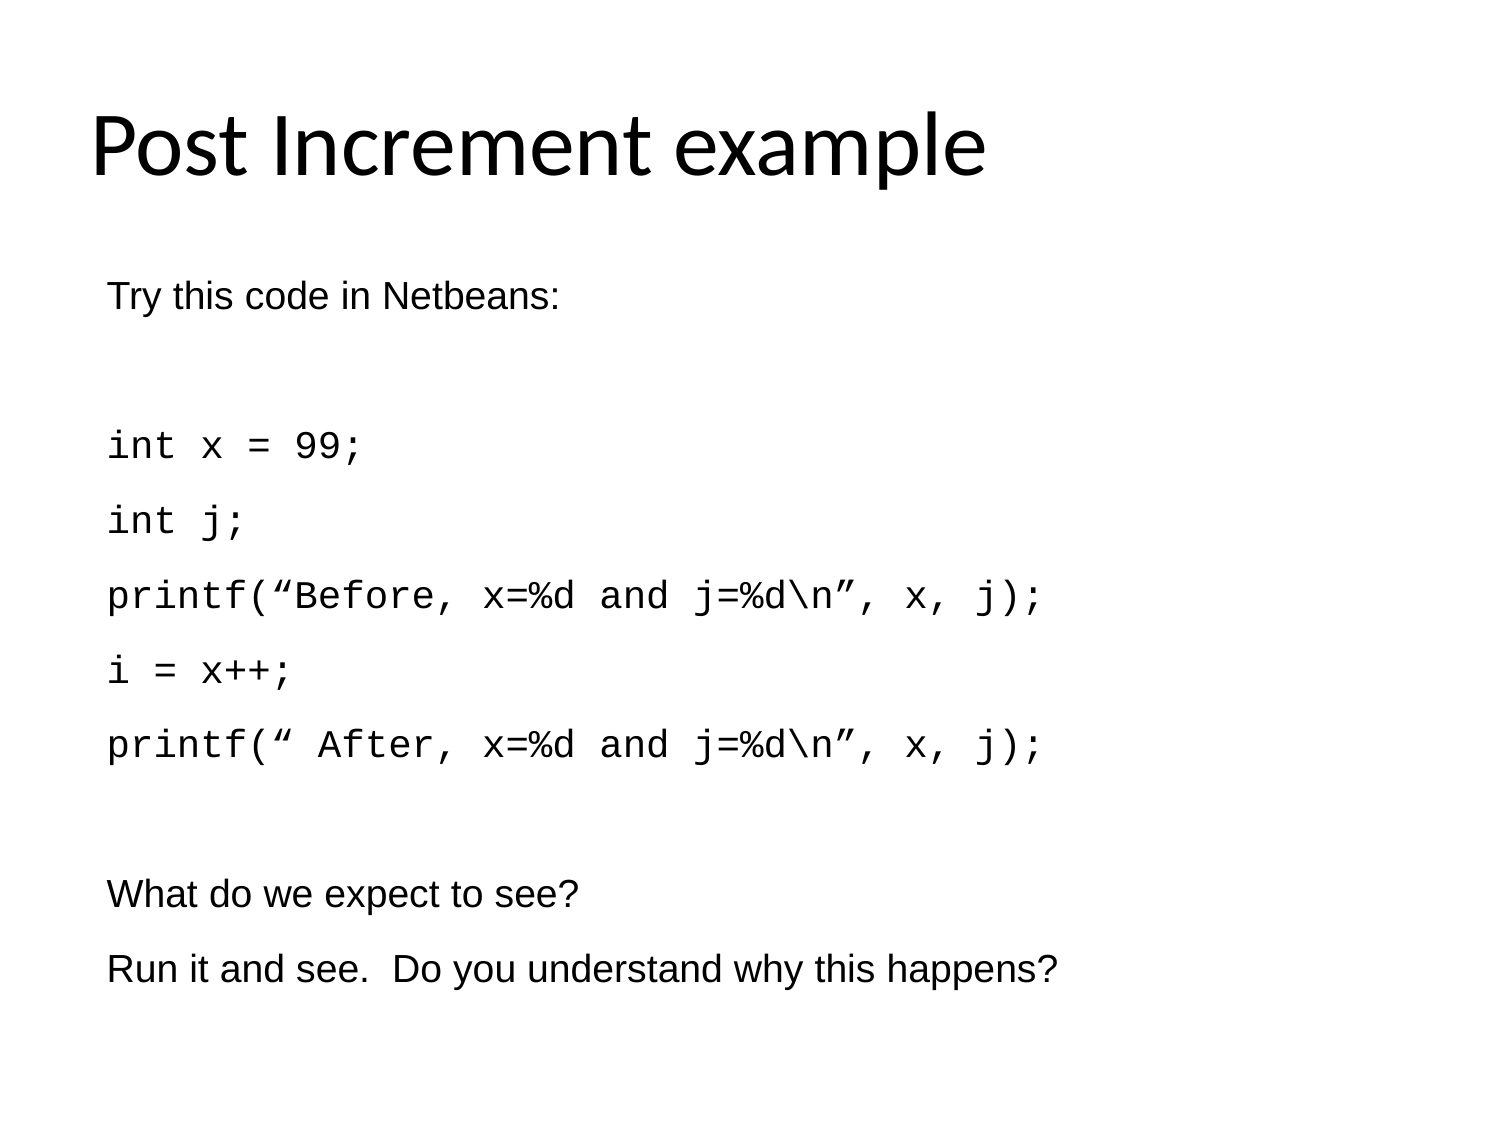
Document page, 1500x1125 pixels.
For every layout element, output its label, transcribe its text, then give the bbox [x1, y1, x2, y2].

title Post Increment example [75, 45, 1425, 233]
list Try this code in Netbeans: int x = 99; int j; printf(“Before, x=%d and j=%d\n”, x, j); i = x++; printf(“ After, x=%d and j=%d\n”, x, j); What do we expect to see? Run it and see. Do you understand why this happens? [75, 262, 1425, 1005]
